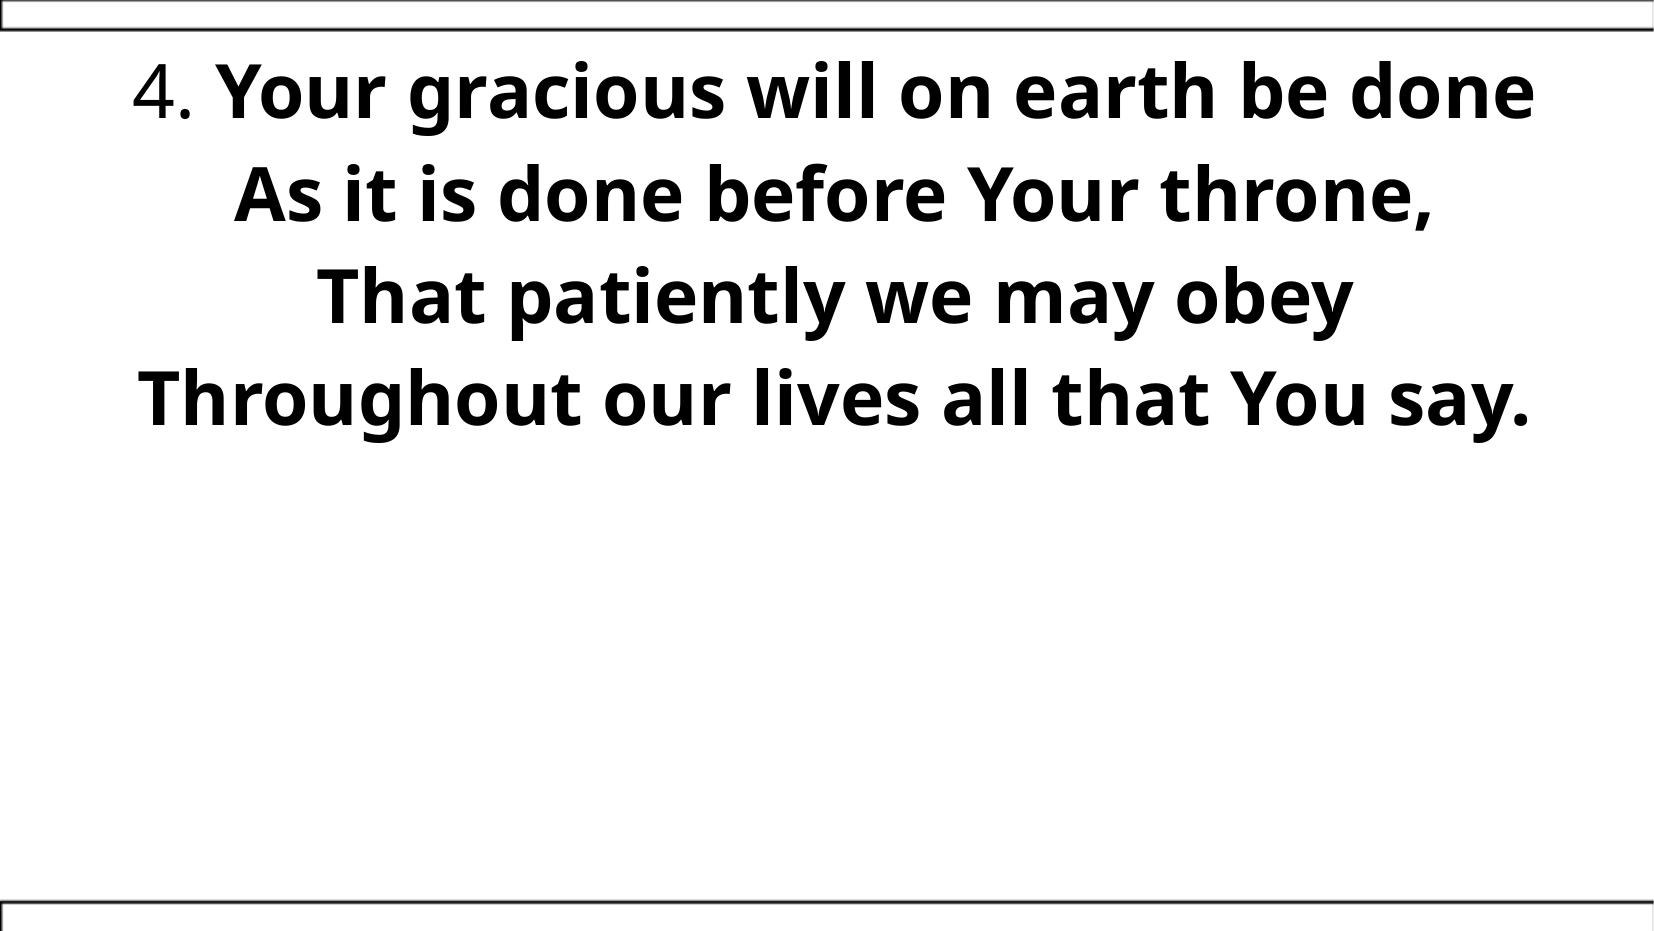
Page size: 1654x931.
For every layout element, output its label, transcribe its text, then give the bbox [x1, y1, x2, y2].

picture [0, 0, 1654, 931]
text_box 4. Your gracious will on earth be done As it is done before Your throne, That patiently we may obey Throughout our lives all that You say. [92, 31, 1578, 446]
